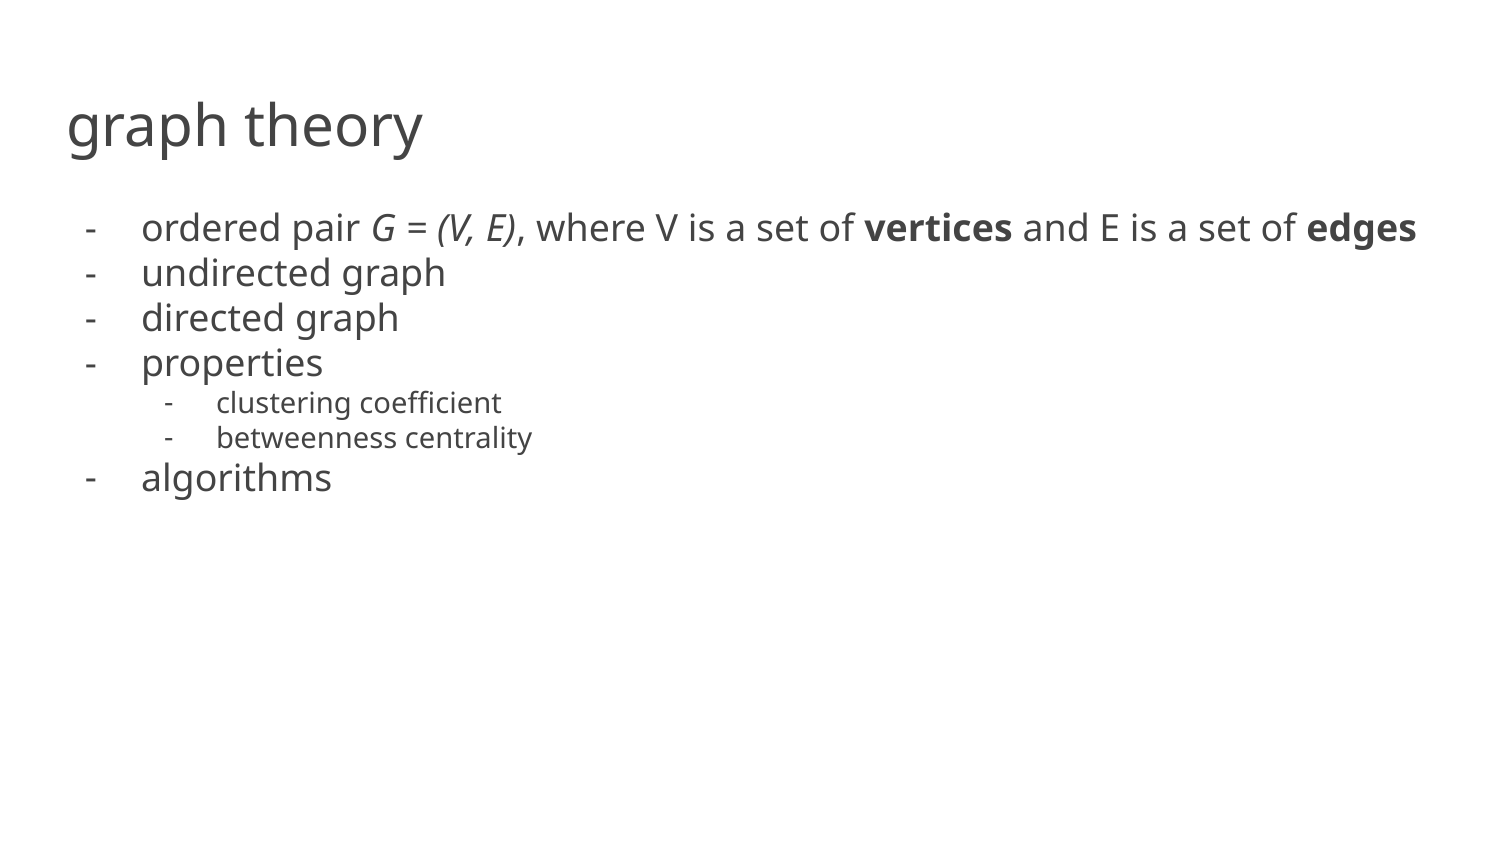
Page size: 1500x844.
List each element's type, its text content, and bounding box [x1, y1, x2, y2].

title graph theory [51, 72, 1449, 167]
list ordered pair G = (V, E), where V is a set of vertices and E is a set of edges undirected graph directed graph properties clustering coefficient betweenness centrality algorithms [51, 189, 1449, 750]
